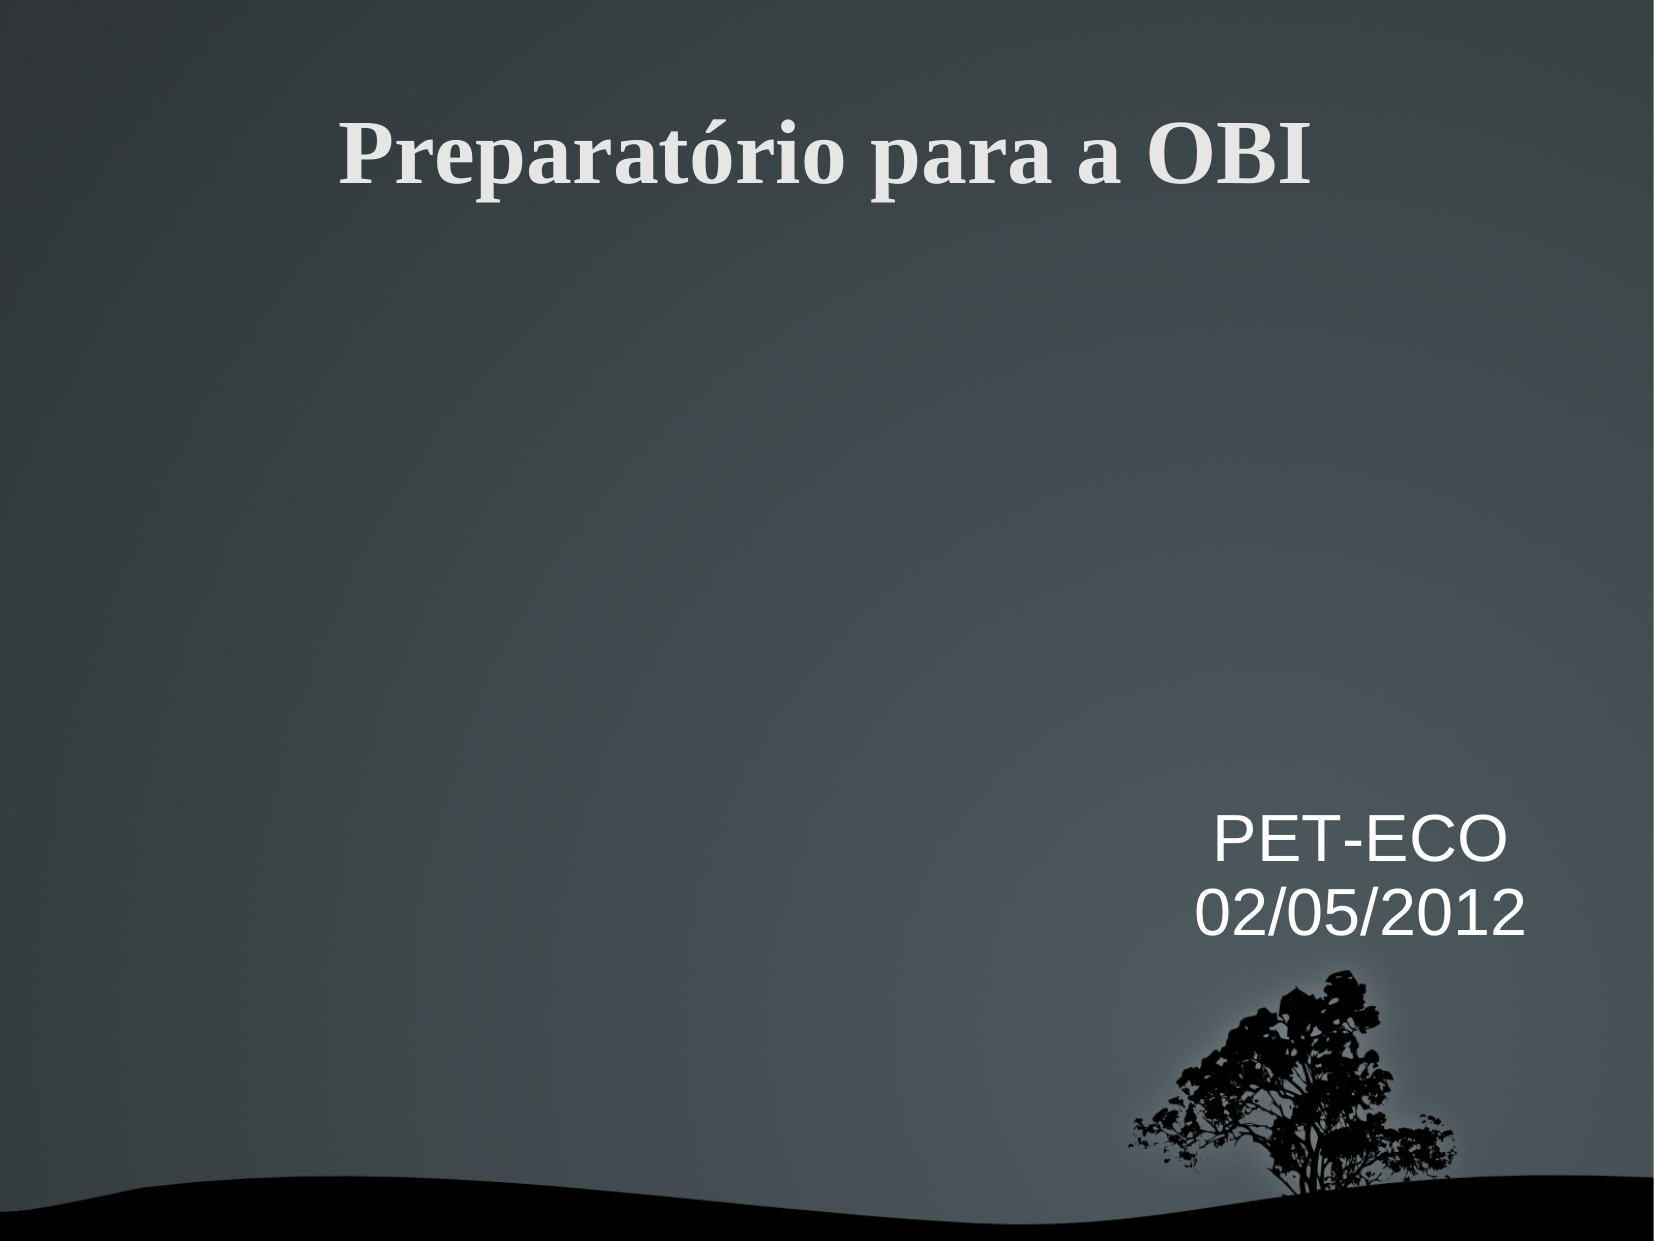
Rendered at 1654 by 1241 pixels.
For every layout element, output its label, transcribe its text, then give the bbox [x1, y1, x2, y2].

picture [0, 0, 1654, 1241]
title Preparatório para a OBI [82, 49, 1571, 257]
subtitle PET-ECO 02/05/2012 [1151, 649, 1571, 1102]
